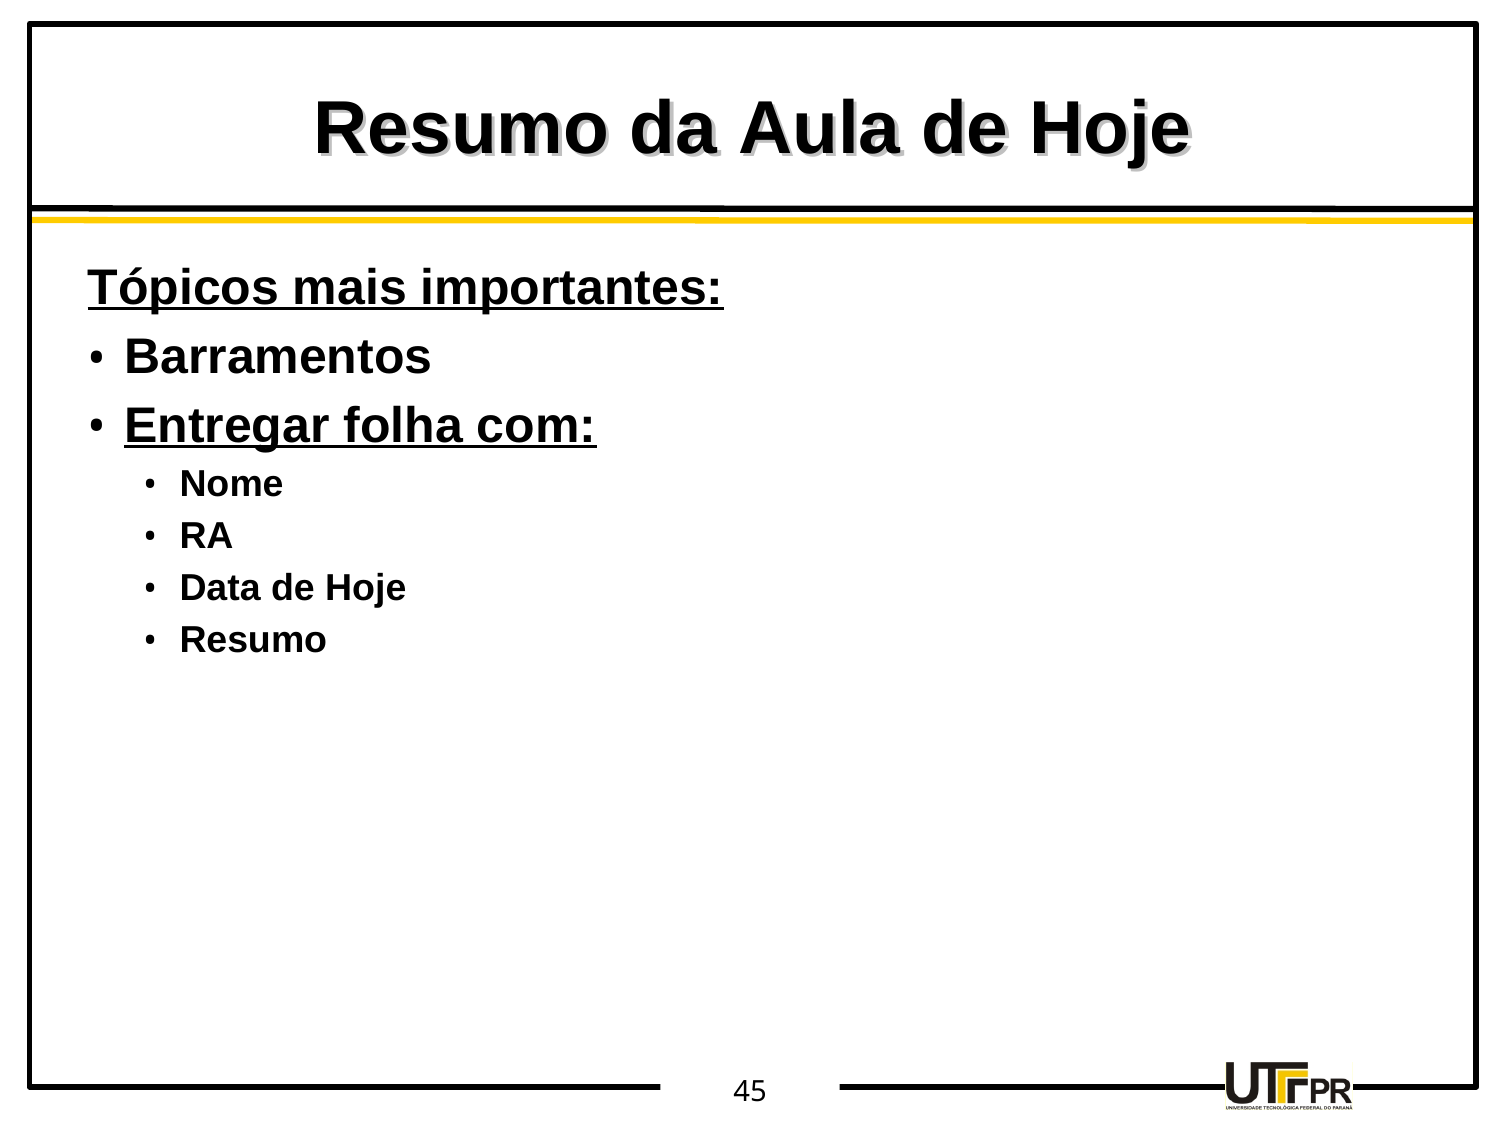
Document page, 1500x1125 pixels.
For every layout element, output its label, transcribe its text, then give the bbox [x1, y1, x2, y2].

list Tópicos mais importantes: Barramentos Entregar folha com: Nome RA Data de Hoje Resumo [72, 257, 1428, 1027]
picture [1225, 1062, 1353, 1110]
title Resumo da Aula de Hoje [29, 85, 1477, 180]
